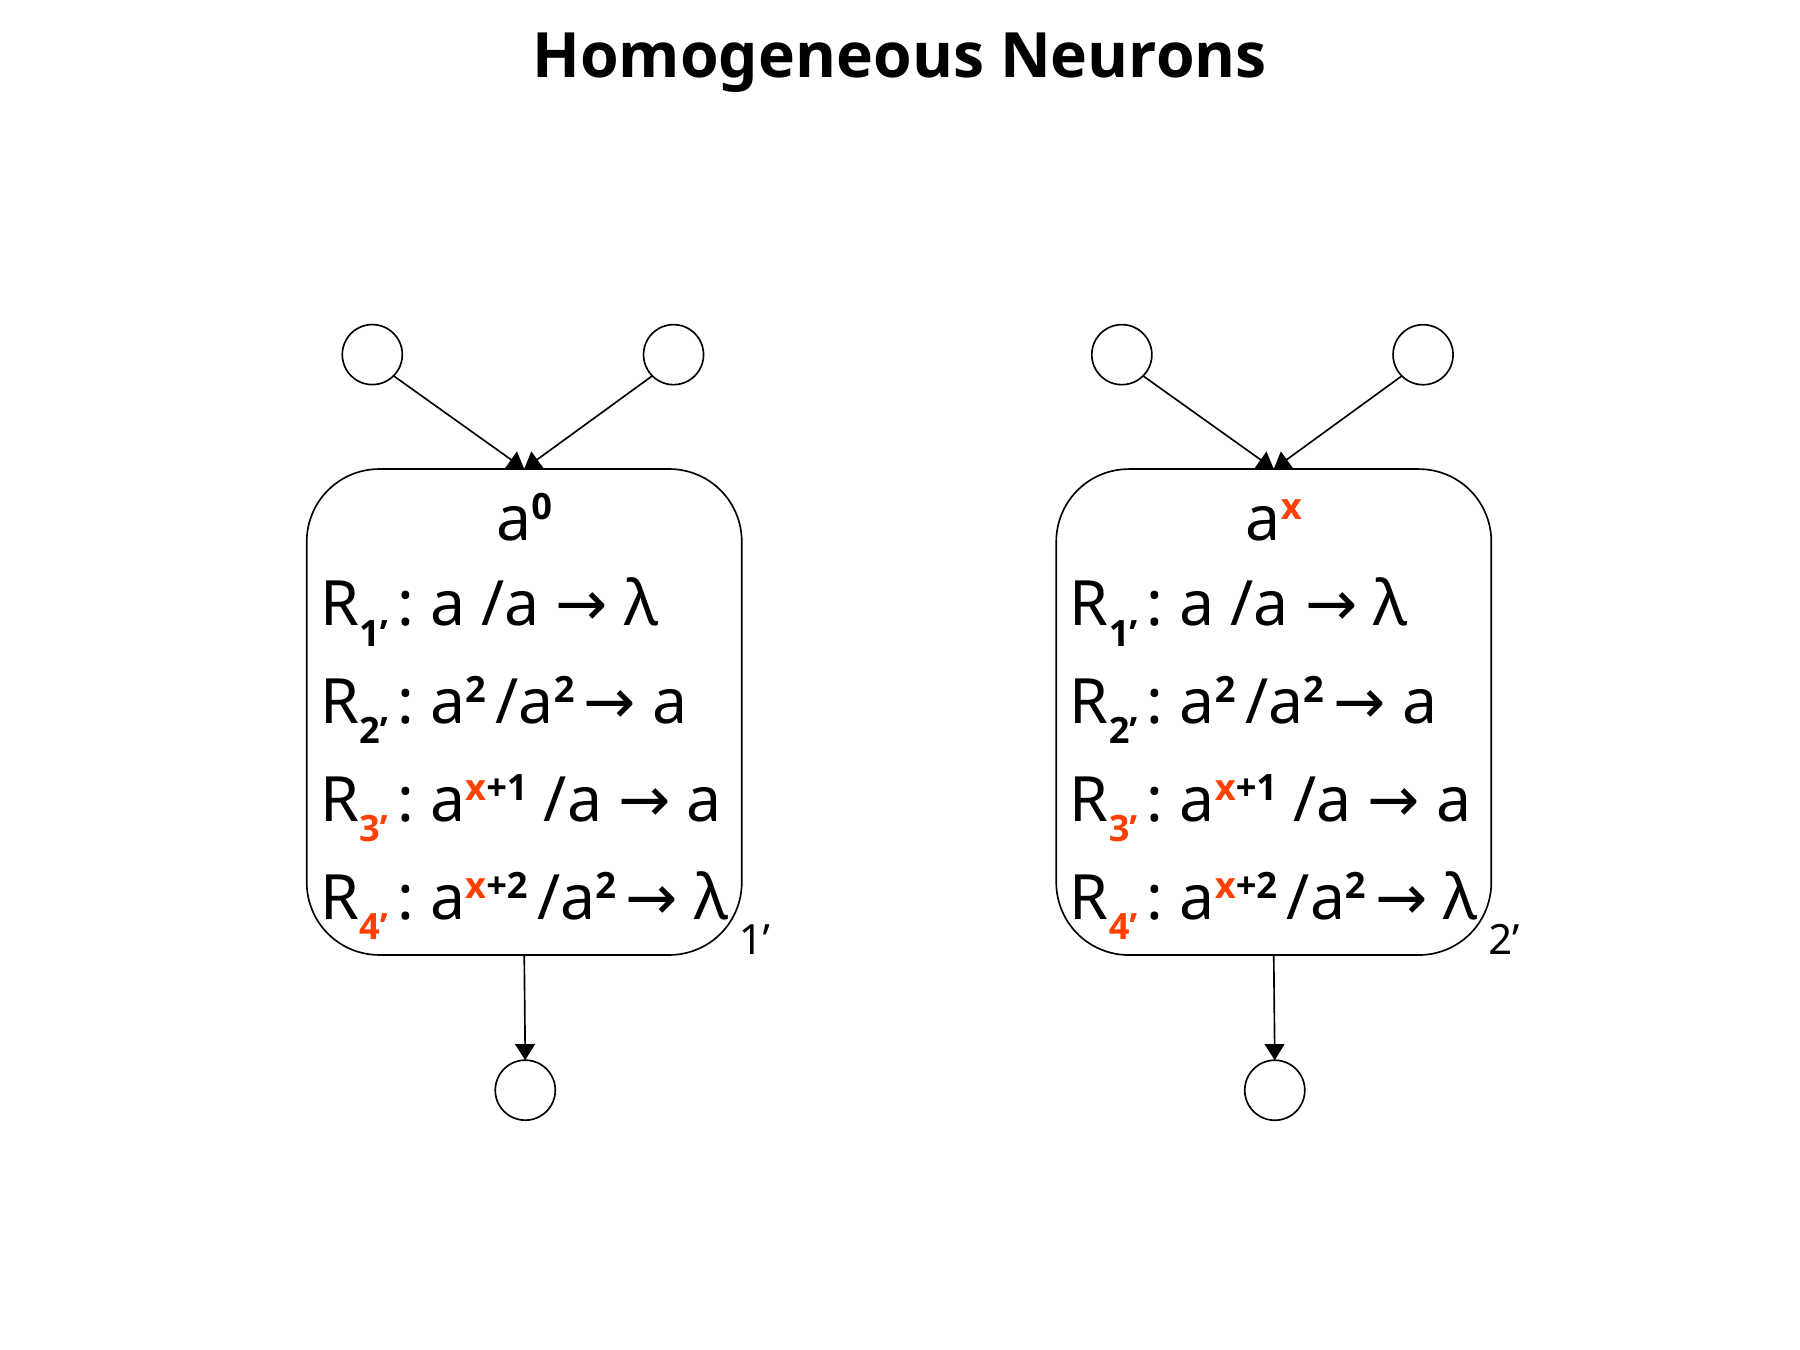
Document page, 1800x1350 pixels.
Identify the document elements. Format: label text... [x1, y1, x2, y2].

text_box a0 R1’ : a /a → λ R2’ : a2 /a2 → a R3’ : ax+1 /a → a R4’ : ax+2 /a2 → λ [306, 469, 742, 955]
text_box Homogeneous Neurons [0, 3, 1800, 101]
text_box 2’ [1473, 902, 1545, 973]
text_box 1’ [724, 902, 796, 973]
text_box ax R1’ : a /a → λ R2’ : a2 /a2 → a R3’ : ax+1 /a → a R4’ : ax+2 /a2 → λ [1056, 469, 1492, 956]
